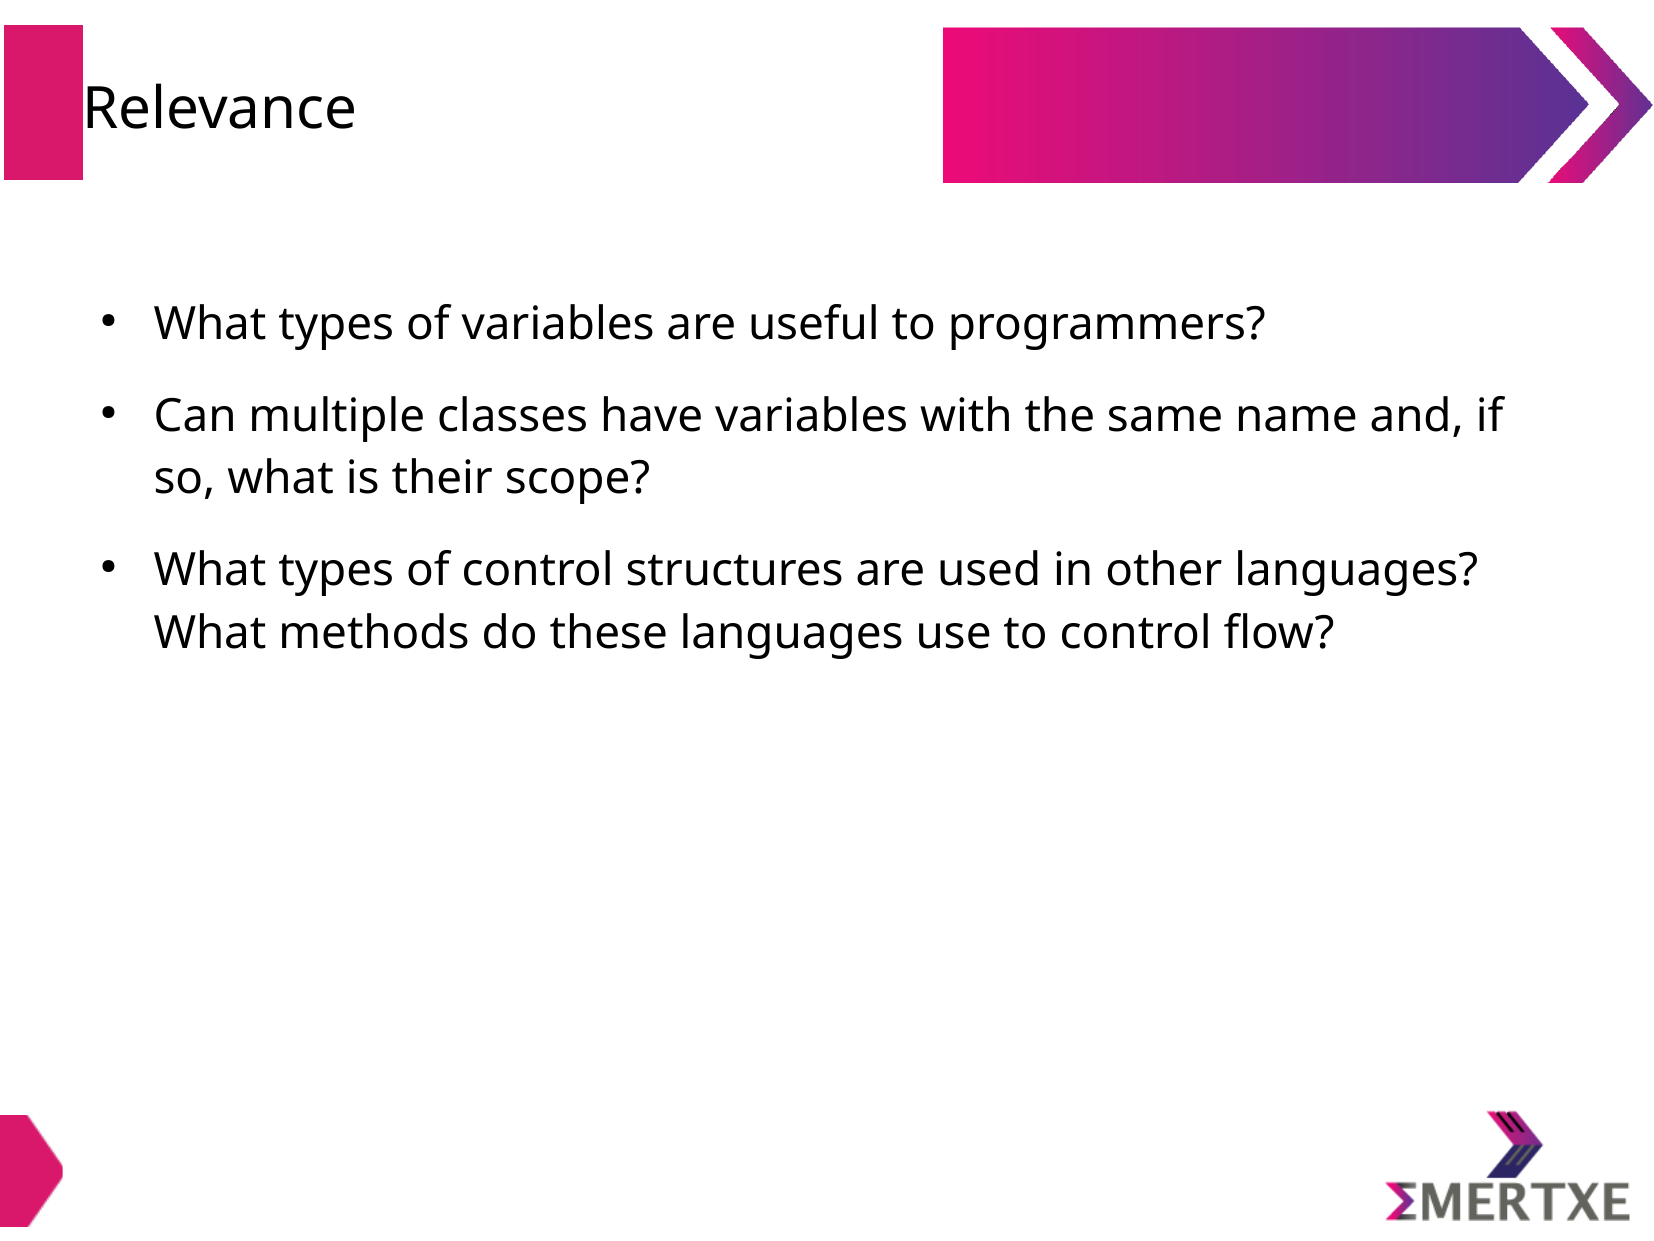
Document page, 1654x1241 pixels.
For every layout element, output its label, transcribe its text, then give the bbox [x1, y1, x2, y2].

list What types of variables are useful to programmers? Can multiple classes have variables with the same name and, if so, what is their scope? What types of control structures are used in other languages? What methods do these languages use to control flow? [82, 290, 1571, 1010]
picture [1385, 1107, 1631, 1221]
title Relevance [82, 2, 1571, 210]
picture [1571, 27, 1653, 183]
